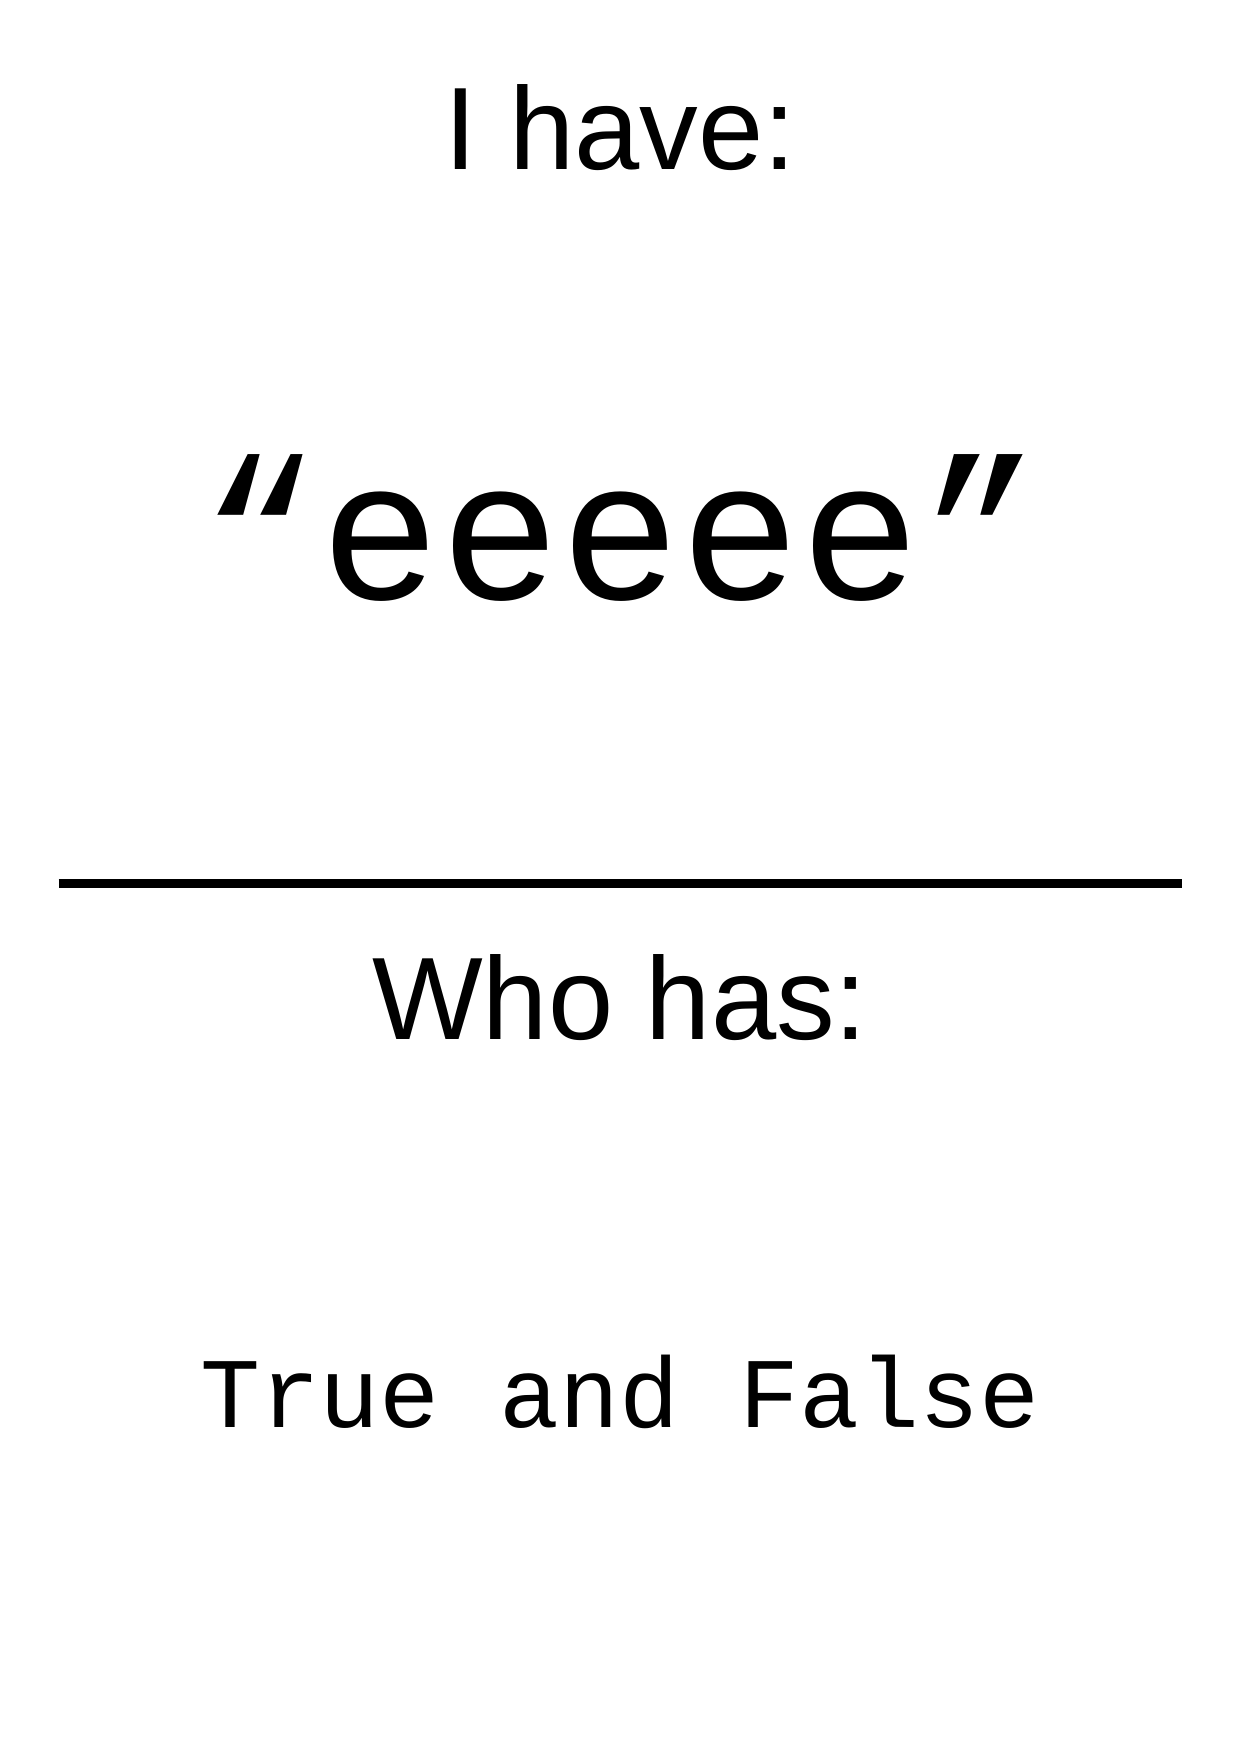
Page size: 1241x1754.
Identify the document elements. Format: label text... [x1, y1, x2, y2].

text_box Who has: [58, 919, 1182, 1079]
subtitle I have: [58, 49, 1182, 209]
text_box “eeeee” [58, 268, 1182, 824]
text_box True and False [58, 1123, 1182, 1679]
